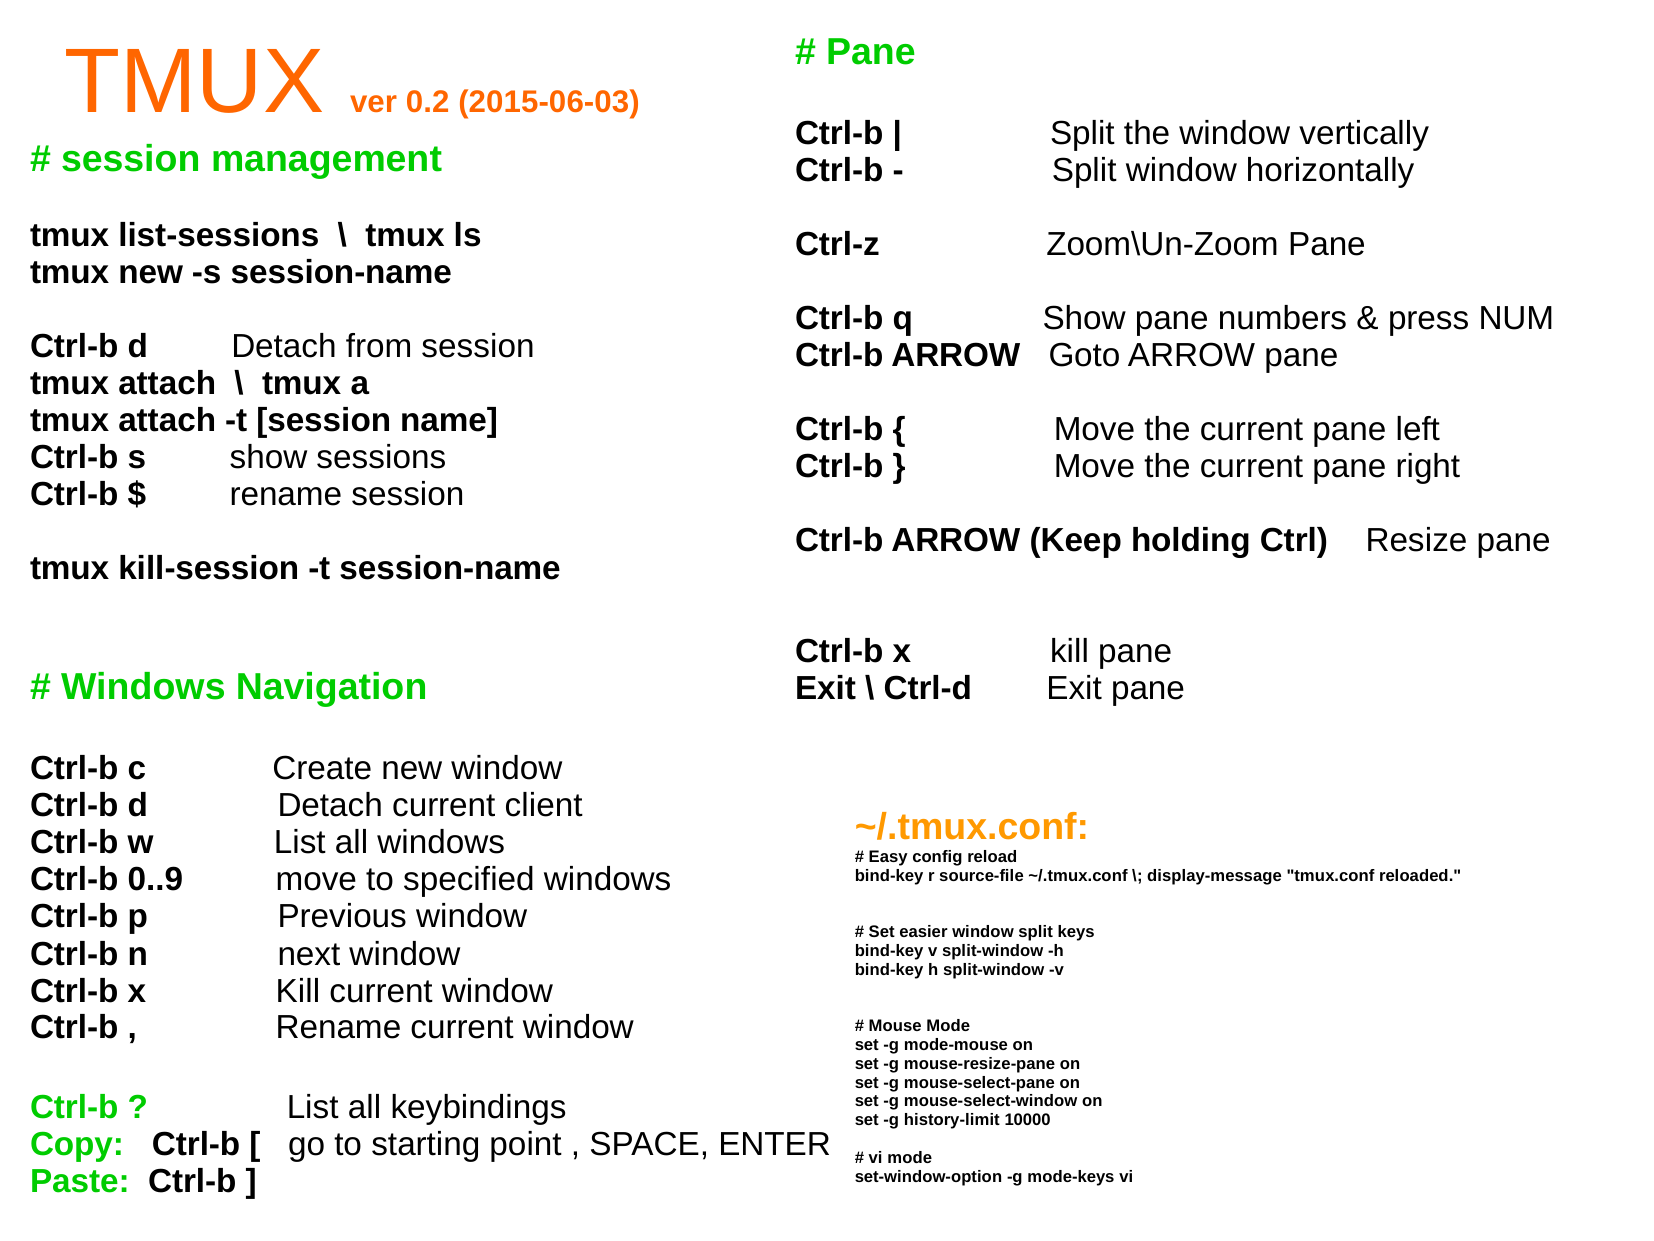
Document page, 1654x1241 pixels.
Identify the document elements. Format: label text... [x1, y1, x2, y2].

text_box Ctrl-b ? List all keybindings Copy: Ctrl-b [ go to starting point , SPACE, ENTER Paste: Ctrl-b ] [30, 1045, 841, 1201]
text_box ~/.tmux.conf: # Easy config reload bind-key r source-file ~/.tmux.conf \; display-message "tmux.conf reloaded." # Set easier window split keys bind-key v split-window -h bind-key h split-window -v # Mouse Mode set -g mode-mouse on set -g mouse-resize-pane on set -g mouse-select-pane on set -g mouse-select-window on set -g history-limit 10000 # vi mode set-window-option -g mode-keys vi [840, 756, 1531, 1217]
subtitle # session management tmux list-sessions \ tmux ls tmux new -s session-name Ctrl-b d Detach from session tmux attach \ tmux a tmux attach -t [session name] Ctrl-b s show sessions Ctrl-b $ rename session tmux kill-session -t session-name # Windows Navigation Ctrl-b c Create new window Ctrl-b d Detach current client Ctrl-b w List all windows Ctrl-b 0..9 move to specified windows Ctrl-b p Previous window Ctrl-b n next window Ctrl-b x Kill current window Ctrl-b , Rename current window [30, 90, 698, 1045]
title TMUX ver 0.2 (2015-06-03) [15, 0, 691, 161]
text_box # Pane Ctrl-b | Split the window vertically Ctrl-b - Split window horizontally Ctrl-z Zoom\Un-Zoom Pane Ctrl-b q Show pane numbers & press NUM Ctrl-b ARROW Goto ARROW pane Ctrl-b { Move the current pane left Ctrl-b } Move the current pane right Ctrl-b ARROW (Keep holding Ctrl) Resize pane Ctrl-b x kill pane Exit \ Ctrl-d Exit pane [795, 26, 1606, 786]
